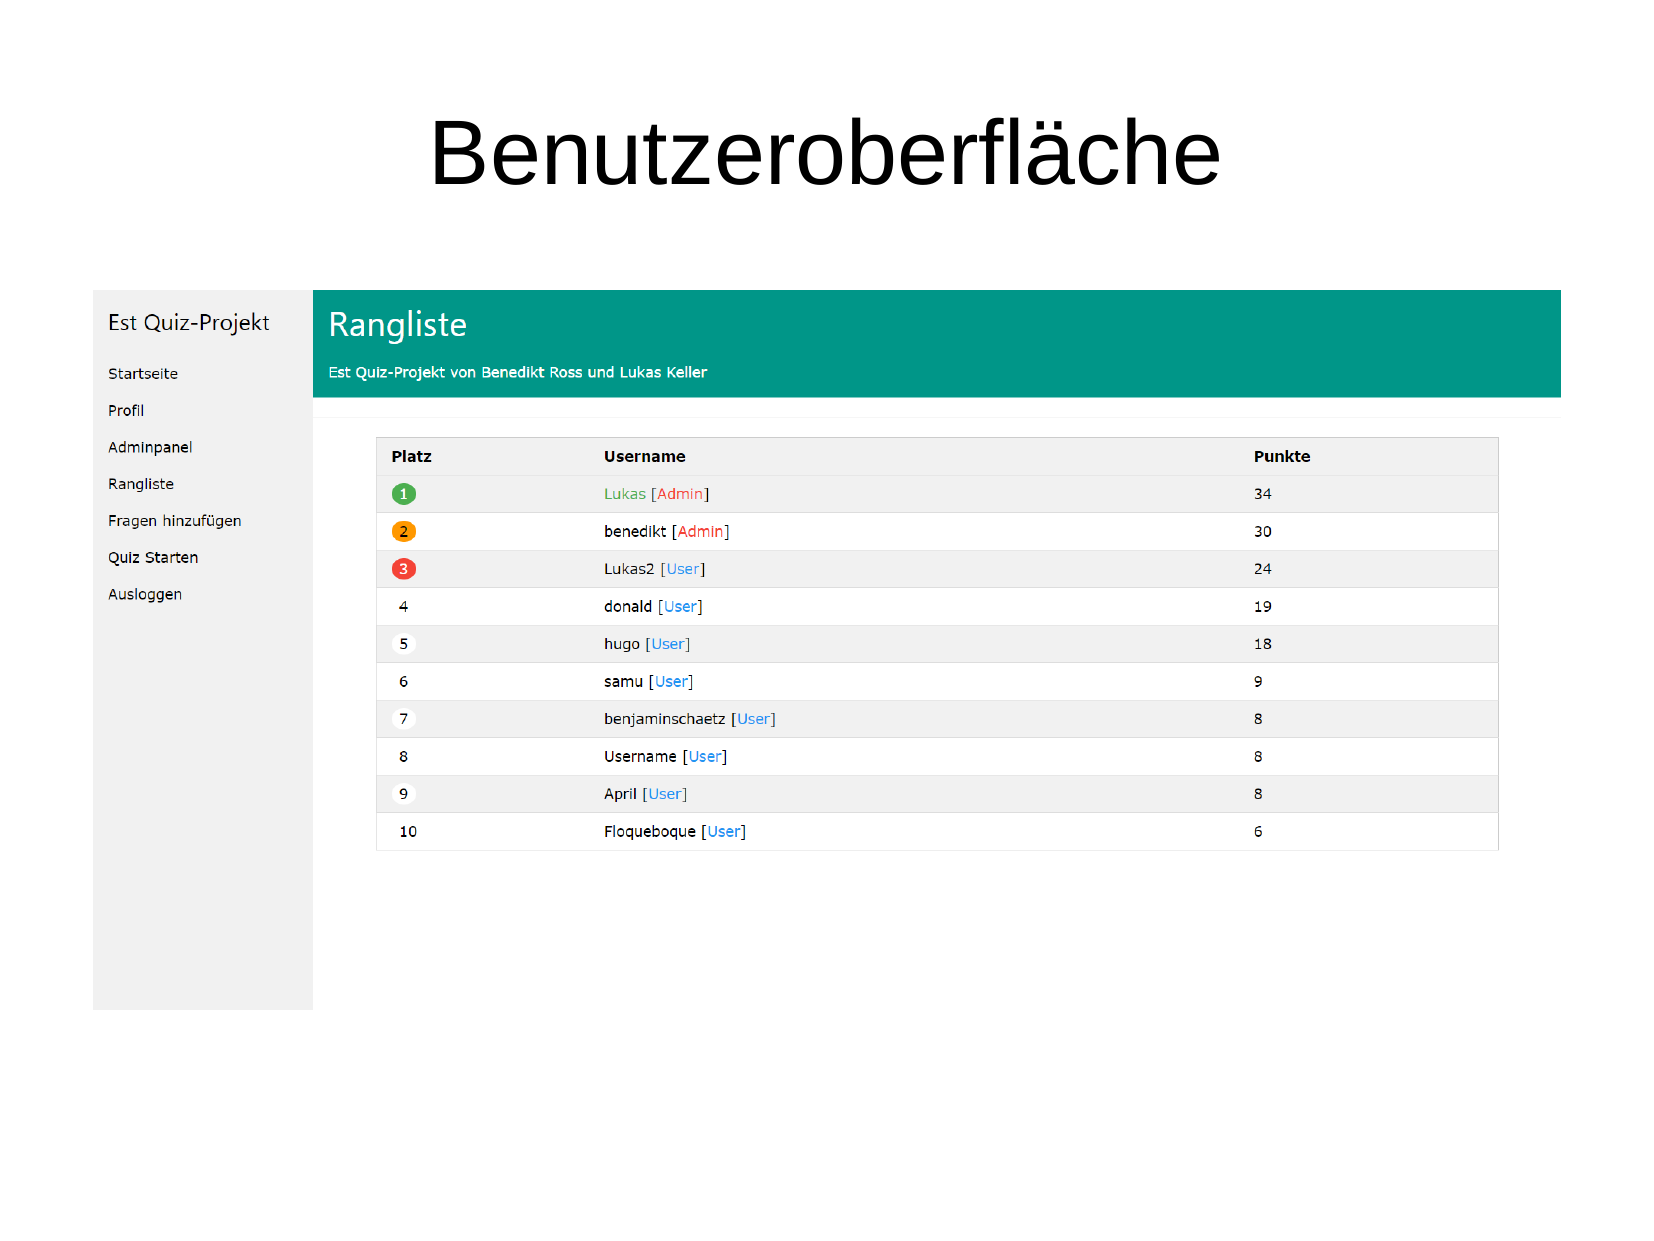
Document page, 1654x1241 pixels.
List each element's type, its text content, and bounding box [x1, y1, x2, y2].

picture [93, 290, 1561, 1010]
title Benutzeroberfläche [82, 49, 1571, 257]
